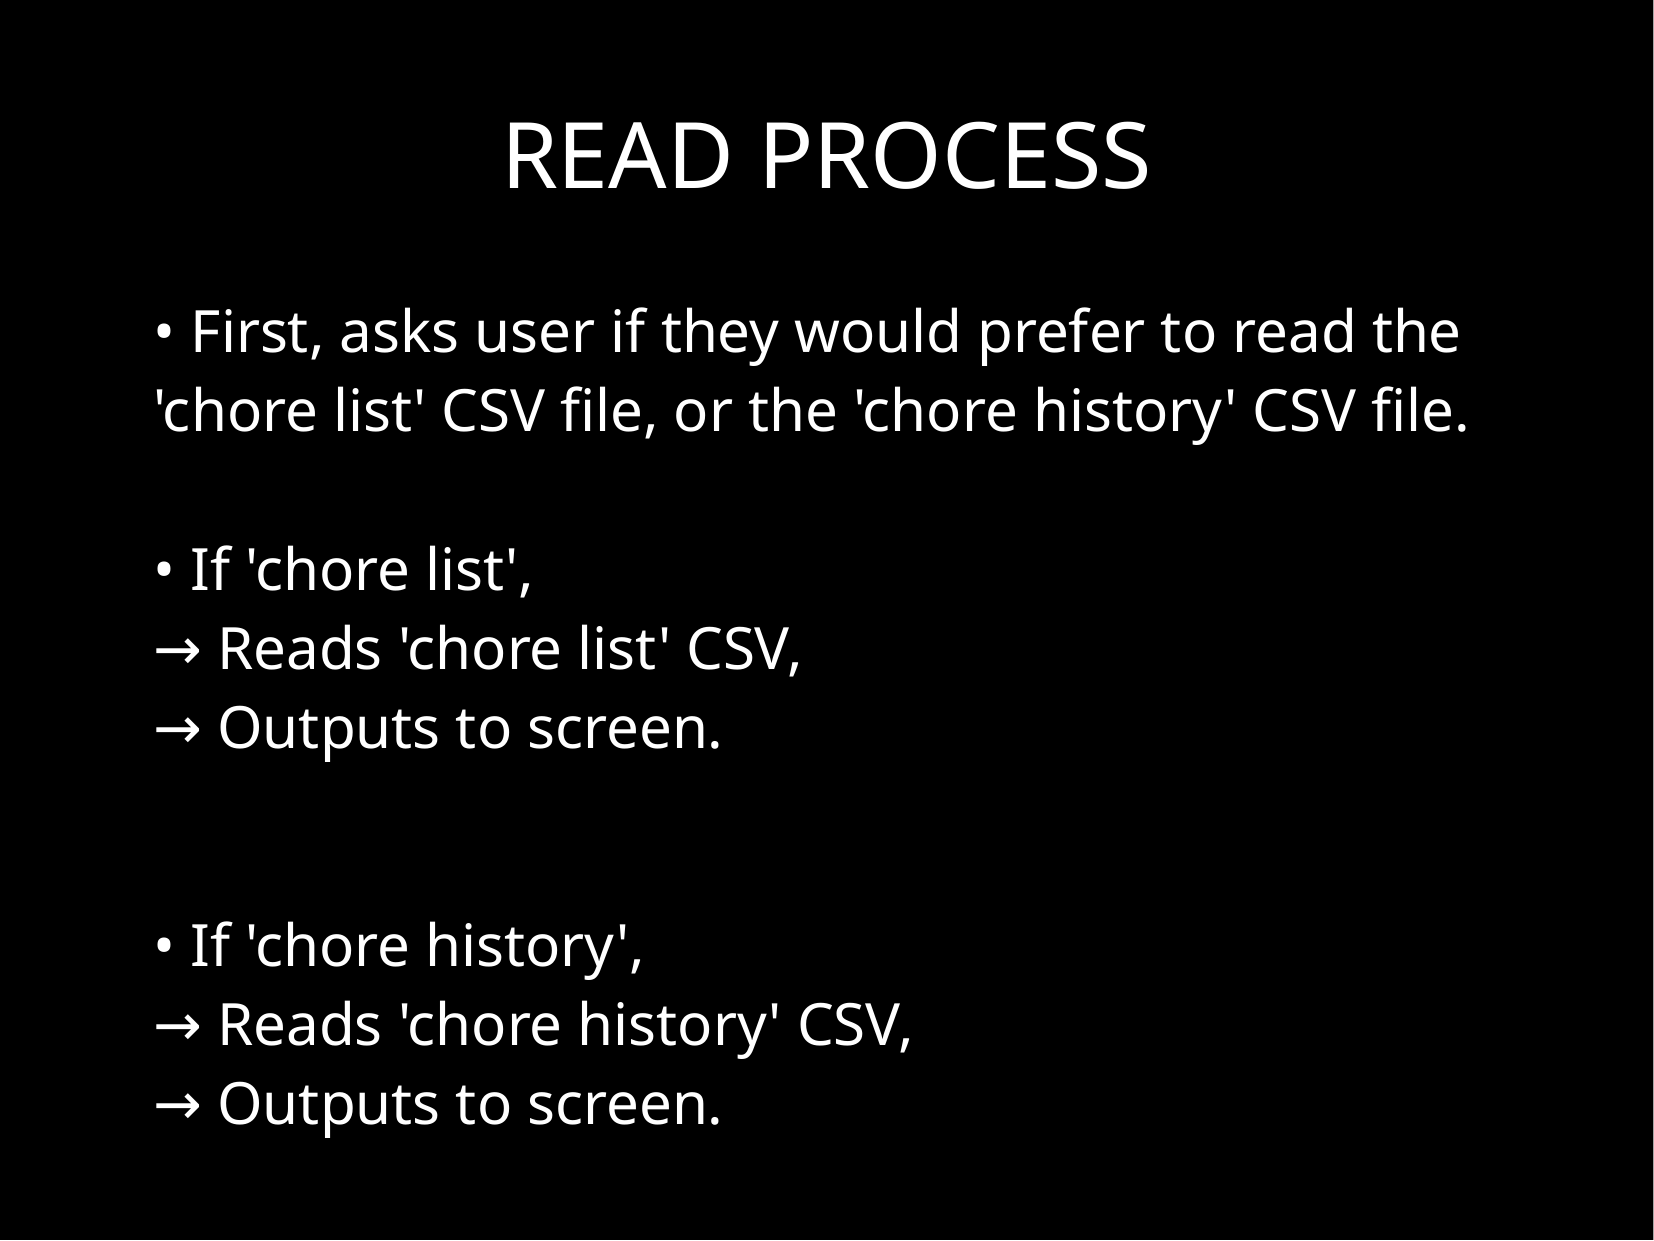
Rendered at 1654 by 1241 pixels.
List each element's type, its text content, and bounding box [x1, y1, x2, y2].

list • First, asks user if they would prefer to read the 'chore list' CSV file, or the 'chore history' CSV file. • If 'chore list', → Reads 'chore list' CSV, → Outputs to screen. • If 'chore history', → Reads 'chore history' CSV, → Outputs to screen. [82, 290, 1571, 1109]
title READ PROCESS [82, 49, 1571, 257]
